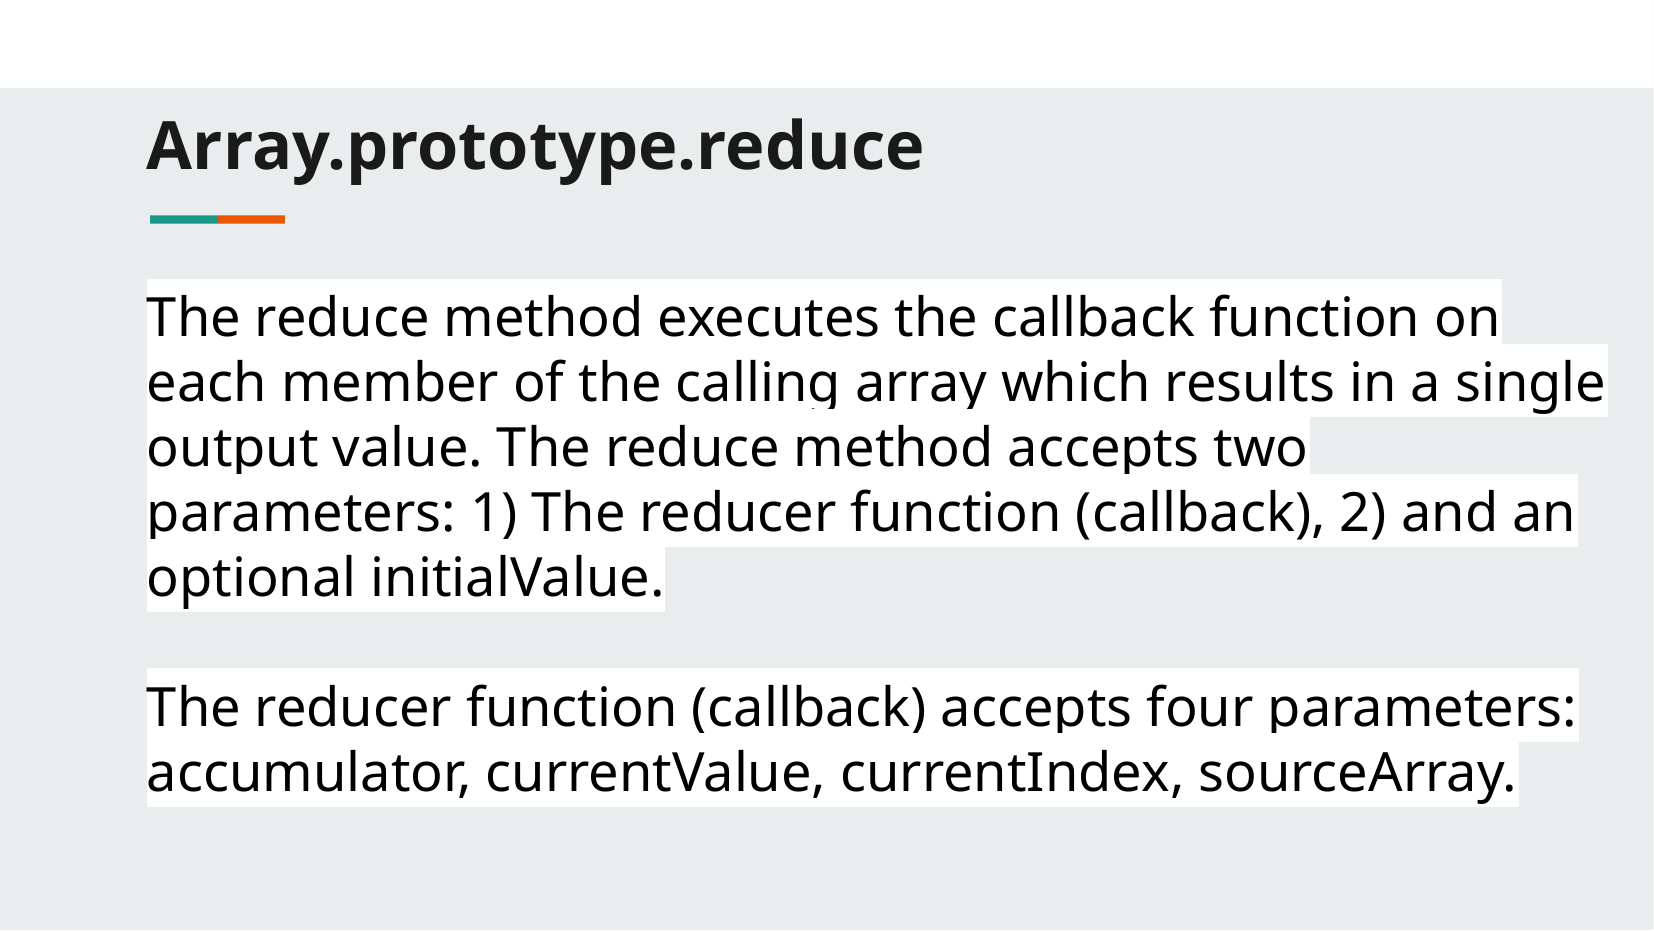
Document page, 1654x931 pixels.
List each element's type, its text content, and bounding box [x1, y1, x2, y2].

title Array.prototype.reduce The reduce method executes the callback function on each member of the calling array which results in a single output value. The reduce method accepts two parameters: 1) The reducer function (callback), 2) and an optional initialValue. The reducer function (callback) accepts four parameters: accumulator, currentValue, currentIndex, sourceArray. [131, 87, 1640, 626]
